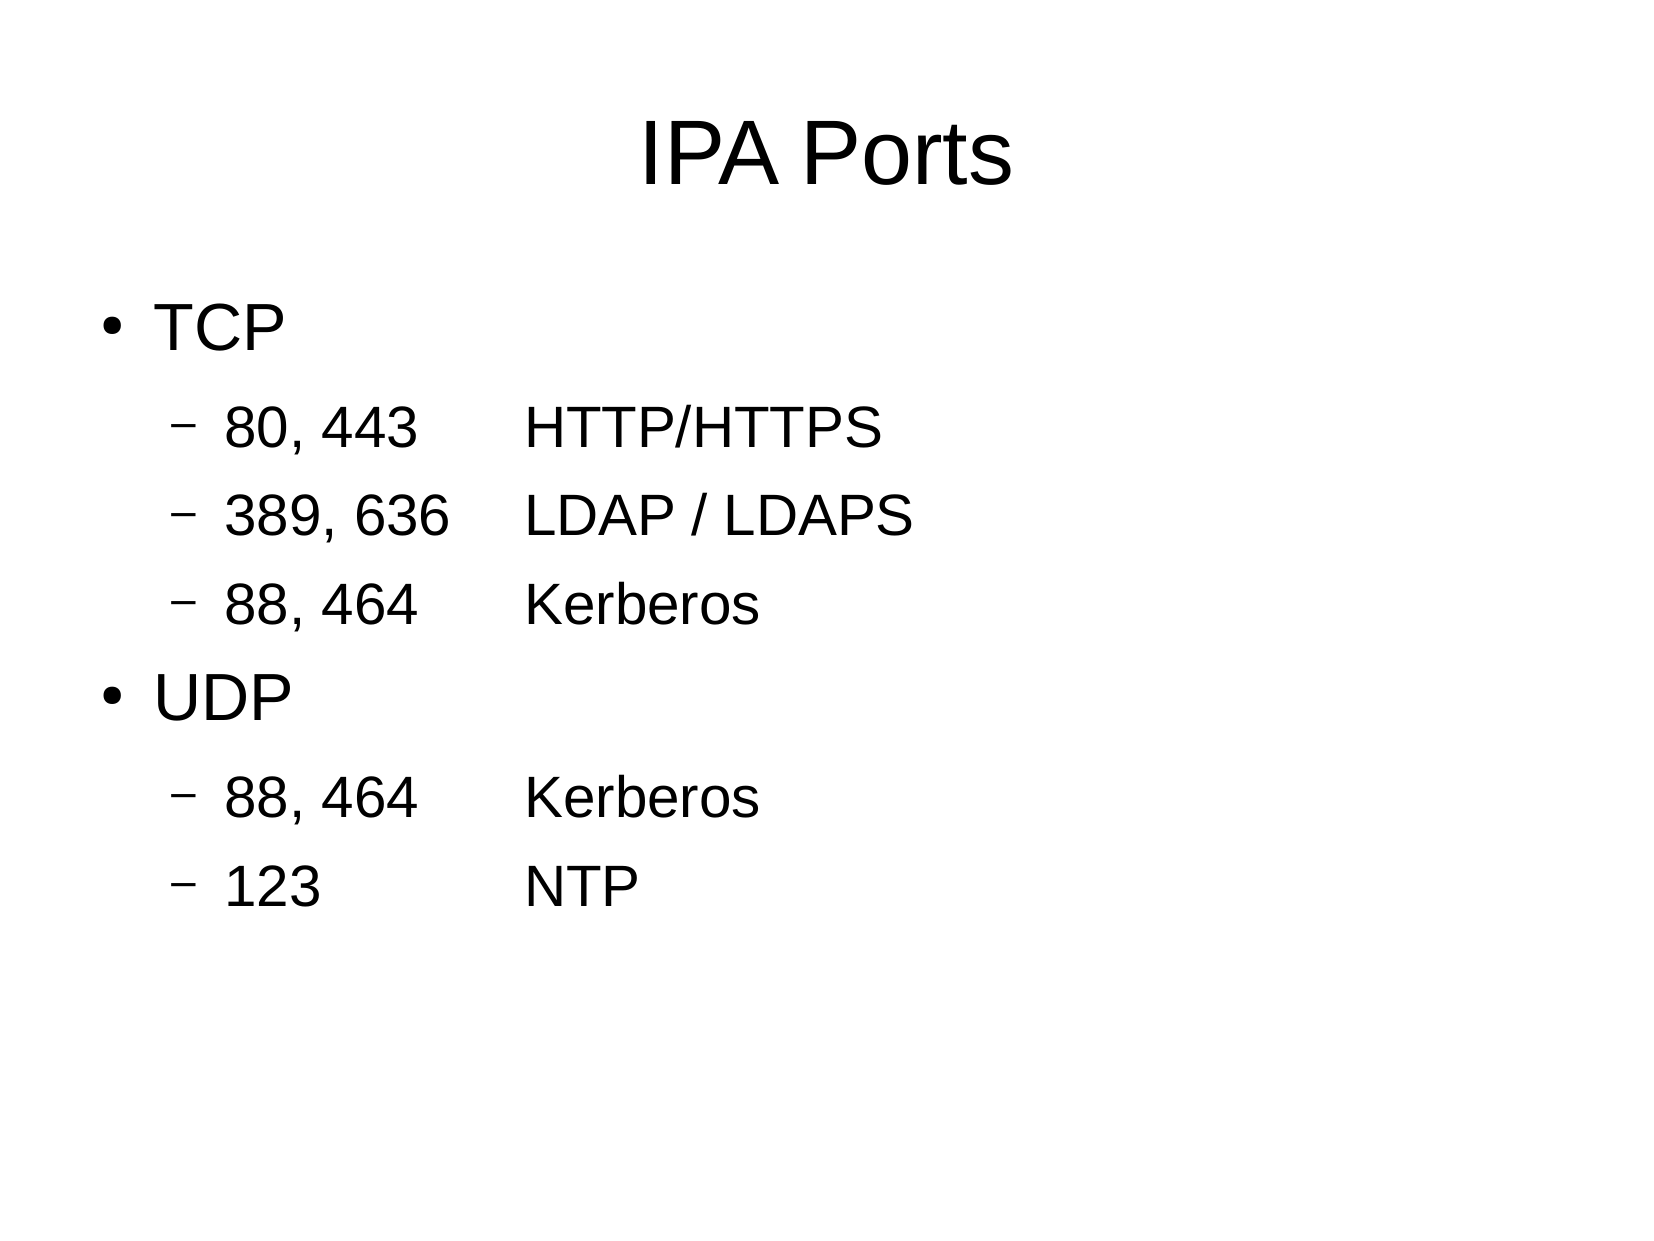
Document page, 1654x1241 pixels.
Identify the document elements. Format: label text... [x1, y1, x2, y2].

list TCP 80, 443 HTTP/HTTPS 389, 636 LDAP / LDAPS 88, 464 Kerberos UDP 88, 464 Kerberos 123 NTP [82, 290, 1571, 1010]
title IPA Ports [82, 49, 1571, 257]
